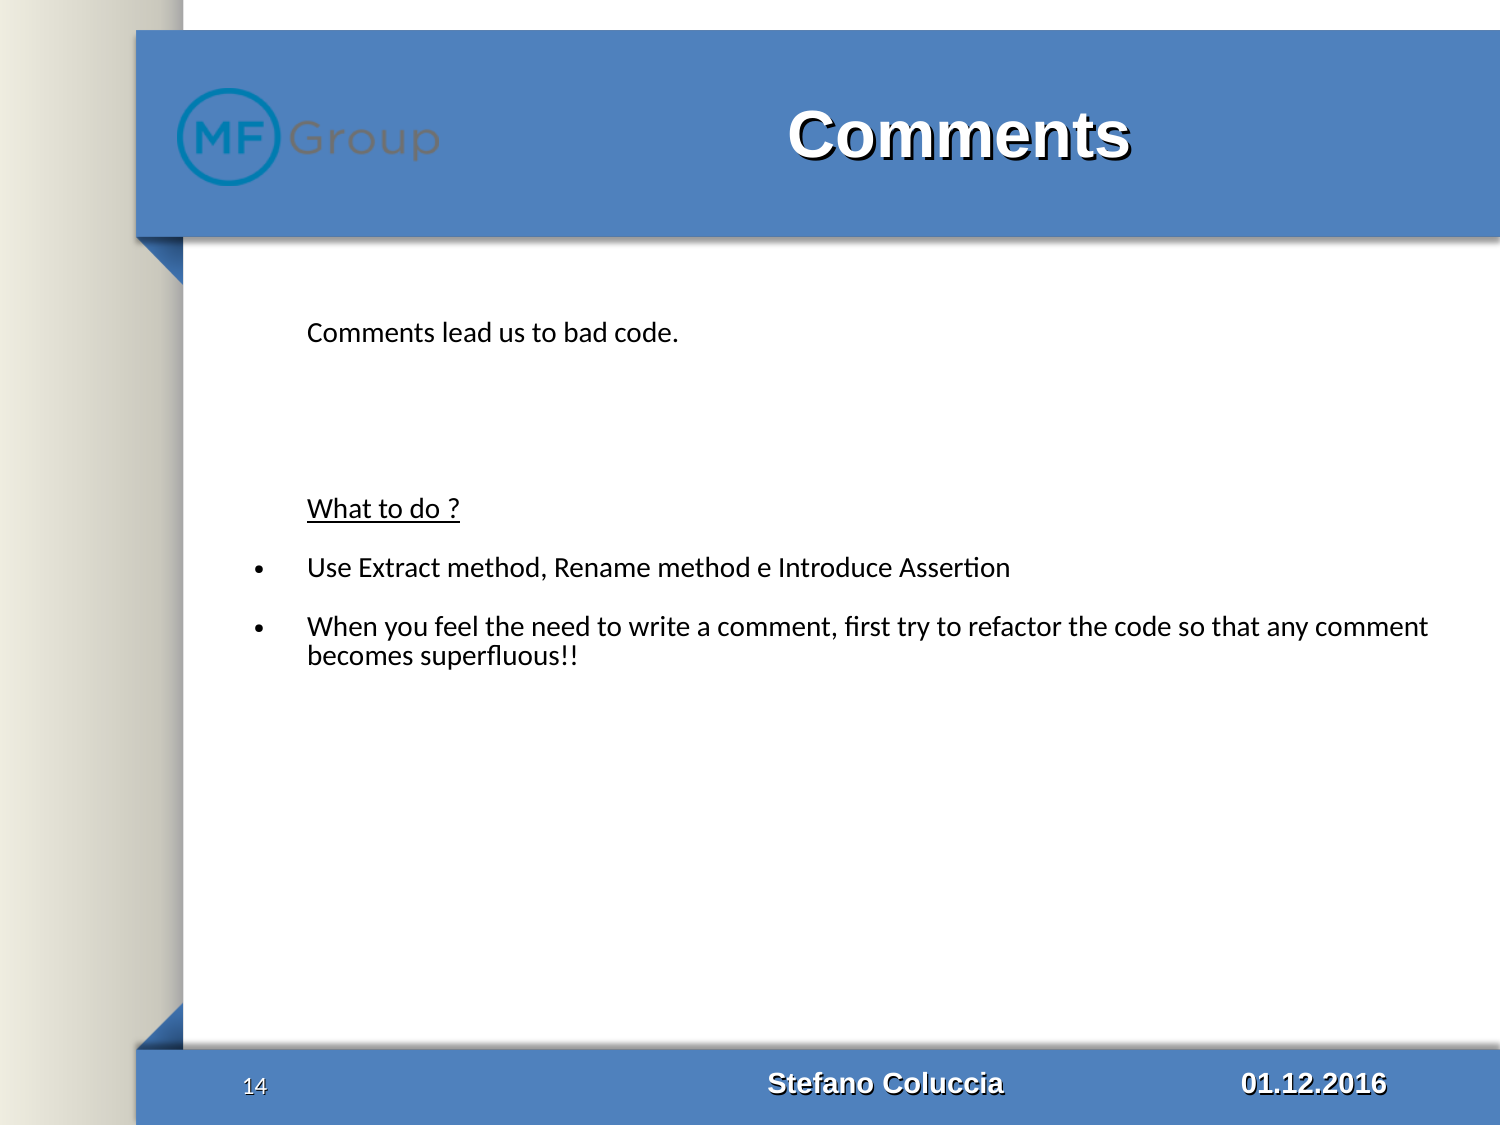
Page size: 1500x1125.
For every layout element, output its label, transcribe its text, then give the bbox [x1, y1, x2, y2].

title 01.12.2016 [1151, 1062, 1477, 1105]
title Comments [472, 57, 1447, 211]
picture [0, 0, 1500, 1125]
list Comments lead us to bad code. What to do ? Use Extract method, Rename method e Introduce Assertion When you feel the need to write a comment, first try to refactor the code so that any comment becomes superfluous!! [236, 261, 1453, 975]
title Stefano Coluccia [738, 1062, 1034, 1105]
